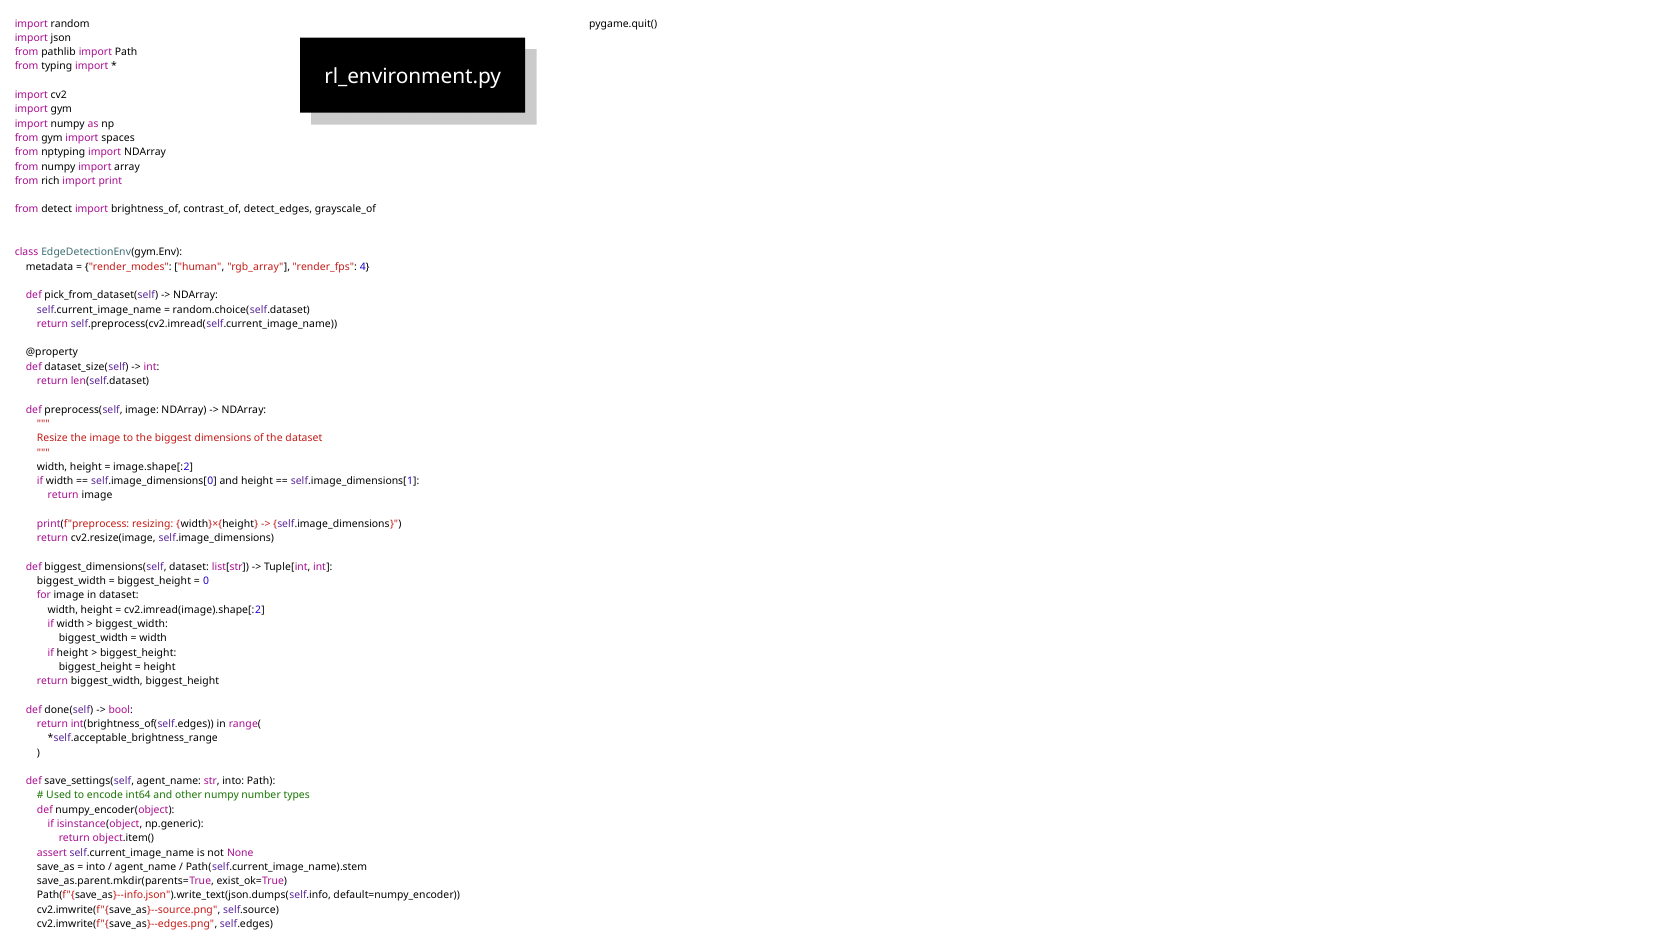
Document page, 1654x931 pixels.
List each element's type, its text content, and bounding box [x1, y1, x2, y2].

text_box rl_environment.py [300, 37, 526, 113]
text_box import random import json from pathlib import Path from typing import * import cv2 import gym import numpy as np from gym import spaces from nptyping import NDArray from numpy import array from rich import print from detect import brightness_of, contrast_of, detect_edges, grayscale_of class EdgeDetectionEnv(gym.Env): metadata = {"render_modes": ["human", "rgb_array"], "render_fps": 4} def pick_from_dataset(self) -> NDArray: self.current_image_name = random.choice(self.dataset) return self.preprocess(cv2.imread(self.current_image_name)) @property def dataset_size(self) -> int: return len(self.dataset) def preprocess(self, image: NDArray) -> NDArray: """ Resize the image to the biggest dimensions of the dataset """ width, height = image.shape[:2] if width == self.image_dimensions[0] and height == self.image_dimensions[1]: return image print(f"preprocess: resizing: {width}×{height} -> {self.image_dimensions}") return cv2.resize(image, self.image_dimensions) def biggest_dimensions(self, dataset: list[str]) -> Tuple[int, int]: biggest_width = biggest_height = 0 for image in dataset: width, height = cv2.imread(image).shape[:2] if width > biggest_width: biggest_width = width if height > biggest_height: biggest_height = height return biggest_width, biggest_height def done(self) -> bool: return int(brightness_of(self.edges)) in range( *self.acceptable_brightness_range ) def save_settings(self, agent_name: str, into: Path): # Used to encode int64 and other numpy number types def numpy_encoder(object): if isinstance(object, np.generic): return object.item() assert self.current_image_name is not None save_as = into / agent_name / Path(self.current_image_name).stem save_as.parent.mkdir(parents=True, exist_ok=True) Path(f"{save_as}--info.json").write_text(json.dumps(self.info, default=numpy_encoder)) cv2.imwrite(f"{save_as}--source.png", self.source) cv2.imwrite(f"{save_as}--edges.png", self.edges) cv2.imwrite(f"{save_as}--original-source.png", self.original_source) def __init__( self, render_mode: Union[str, None], acceptable_brightness_range: Tuple[int, int], dataset: Path, max_increment: int = 5, ): assert render_mode is None or render_mode in self.metadata["render_modes"] self.dataset = [str(f) for f in dataset.iterdir() if f.is_file()] self.current_image_name = None self.thresholds = [100, 100] self.brightness_boost = 0 self.contrast_multiplier = 1 self.acceptable_brightness_range = acceptable_brightness_range self.image_dimensions = self.biggest_dimensions(self.dataset) self.max_increment = max_increment self.max_contrast_increment = 3 increment_space = lambda: spaces.Discrete( max_increment * 2, start=-max_increment ) pixels_space = lambda width, height: spaces.Box( low=array([0, 0]), high=array([width, height]), dtype=np.int16 ) self.observation_space_shape = (2*self.image_dimensions[0], self.image_dimensions[1]) # self.observation_space_shape gives (2,) instead of (width, height) self.observation_space = pixels_space(*self.observation_space_shape) self.action_space = spaces.Dict( { "high_threshold": increment_space(), "low_threshold": increment_space(), "contrast": spaces.Discrete(self.max_contrast_increment, start=1), "brightness": increment_space(), } ) self.action_space_shape = 2 * max_increment + 2 * max_increment + self.max_contrast_increment + 2 * max_increment if render_mode == "human": import pygame pygame.init() pygame.display.init() self.window = pygame.display.set_mode(self.image_dimensions) self.clock = pygame.time.Clock() # self.renderer = Renderer(render_mode, self._render_frame) @property def observation(self) -> NDArray: return array([self.source, self.edges]).reshape(*self.observation_space_shape) def reward(self, brightness: float) -> float: low, hi = self.acceptable_brightness_range if brightness in self.acceptable_brightness_range: return 1 offset = abs( brightness - self.acceptable_brightness_range[0 if brightness < low else 1] ) width = abs(0 - low if brightness < low else 255 - hi) # print(f"computing reward: {offset} / {width}", end=" ") return 1 - (offset / width) @property def info(self) -> Dict[str, Any]: return { "source": { "brightness": brightness_of(self.source), "contrast": contrast_of(self.source), # "original": self.original_source, "name": self.current_image_name, }, "edges": { "brightness": brightness_of(self.edges), "contrast": contrast_of(self.edges), }, "settings": { "high_threshold": self.thresholds[0], "low_threshold": self.thresholds[1], "contrast_multiplier": self.contrast_multiplier, "brightness_boost": self.brightness_boost, } } def reset(self, seed=None, return_info=False, options=None): super().reset(seed=seed) # Pick a random bone radio image from the set self.source, self.edges = detect_edges( self.pick_from_dataset(), low=seed or 50, high=seed or 50 ) self.source = grayscale_of(self.source) self.original_source = self.source.copy() return (self.observation, self.info) if return_info else self.observation def step(self, action: OrderedDict): print(f"with {dict(**action)}", end=" ") nudge = lambda param_name: np.clip( action[param_name], -self.max_increment, self.max_increment ) self.thresholds[0] = action["high_threshold"] self.thresholds[1] = action["low_threshold"] self.contrast_multiplier = 1 + action["contrast"]/10 self.brightness_boost = action["brightness"] self.source = np.clip( self.original_source.astype("int16") * self.contrast_multiplier + self.brightness_boost, # self.source.astype("int16") + action["brightness"], 0, 255 ).astype("uint8") # if brightness_of(self.edges) == 0: # print("restarting with original source") # self.source = self.original_source.copy() _, self.edges = detect_edges(self.source, *self.thresholds) edges_brightness = brightness_of(self.edges) print(f"edges brightness is {edges_brightness}", end=" => ") return ( self.observation, self.reward(edges_brightness), self.done(), self.info, ) def render(self, window): import pygame window.fill((255,255,255)) self._draw_image(self.edges, window, (0, 0)) self._draw_image(self.source, window, (self.image_dimensions[0], 0)) self._draw_image(self.original_source, window, (0, self.image_dimensions[1])) self._draw_text(f"edges brightness: {brightness_of(self.edges)} in {self.acceptable_brightness_range} ? {self.done()}", window, (20, self.image_dimensions[1] * 2 + 20)) pygame.display.update() def _draw_text(self, text, window, *at): import pygame pygame.init() font = pygame.font.SysFont("monospace", 12) text = font.render(text, True, (0,0,0)) window.blit(text, at) def _draw_image(self, image, window, *at): import pygame size = image.shape[1::-1] cv2_image = np.repeat(image.reshape(size[1], size[0], 1), 3, axis=2) surface = pygame.image.frombuffer(cv2_image.flatten(), size, "RGB") surface = surface.convert() window.blit(surface, at) def close(self): if self.window is not None: import pygame pygame.display.quit() pygame.quit() [0, 8, 1654, 922]
